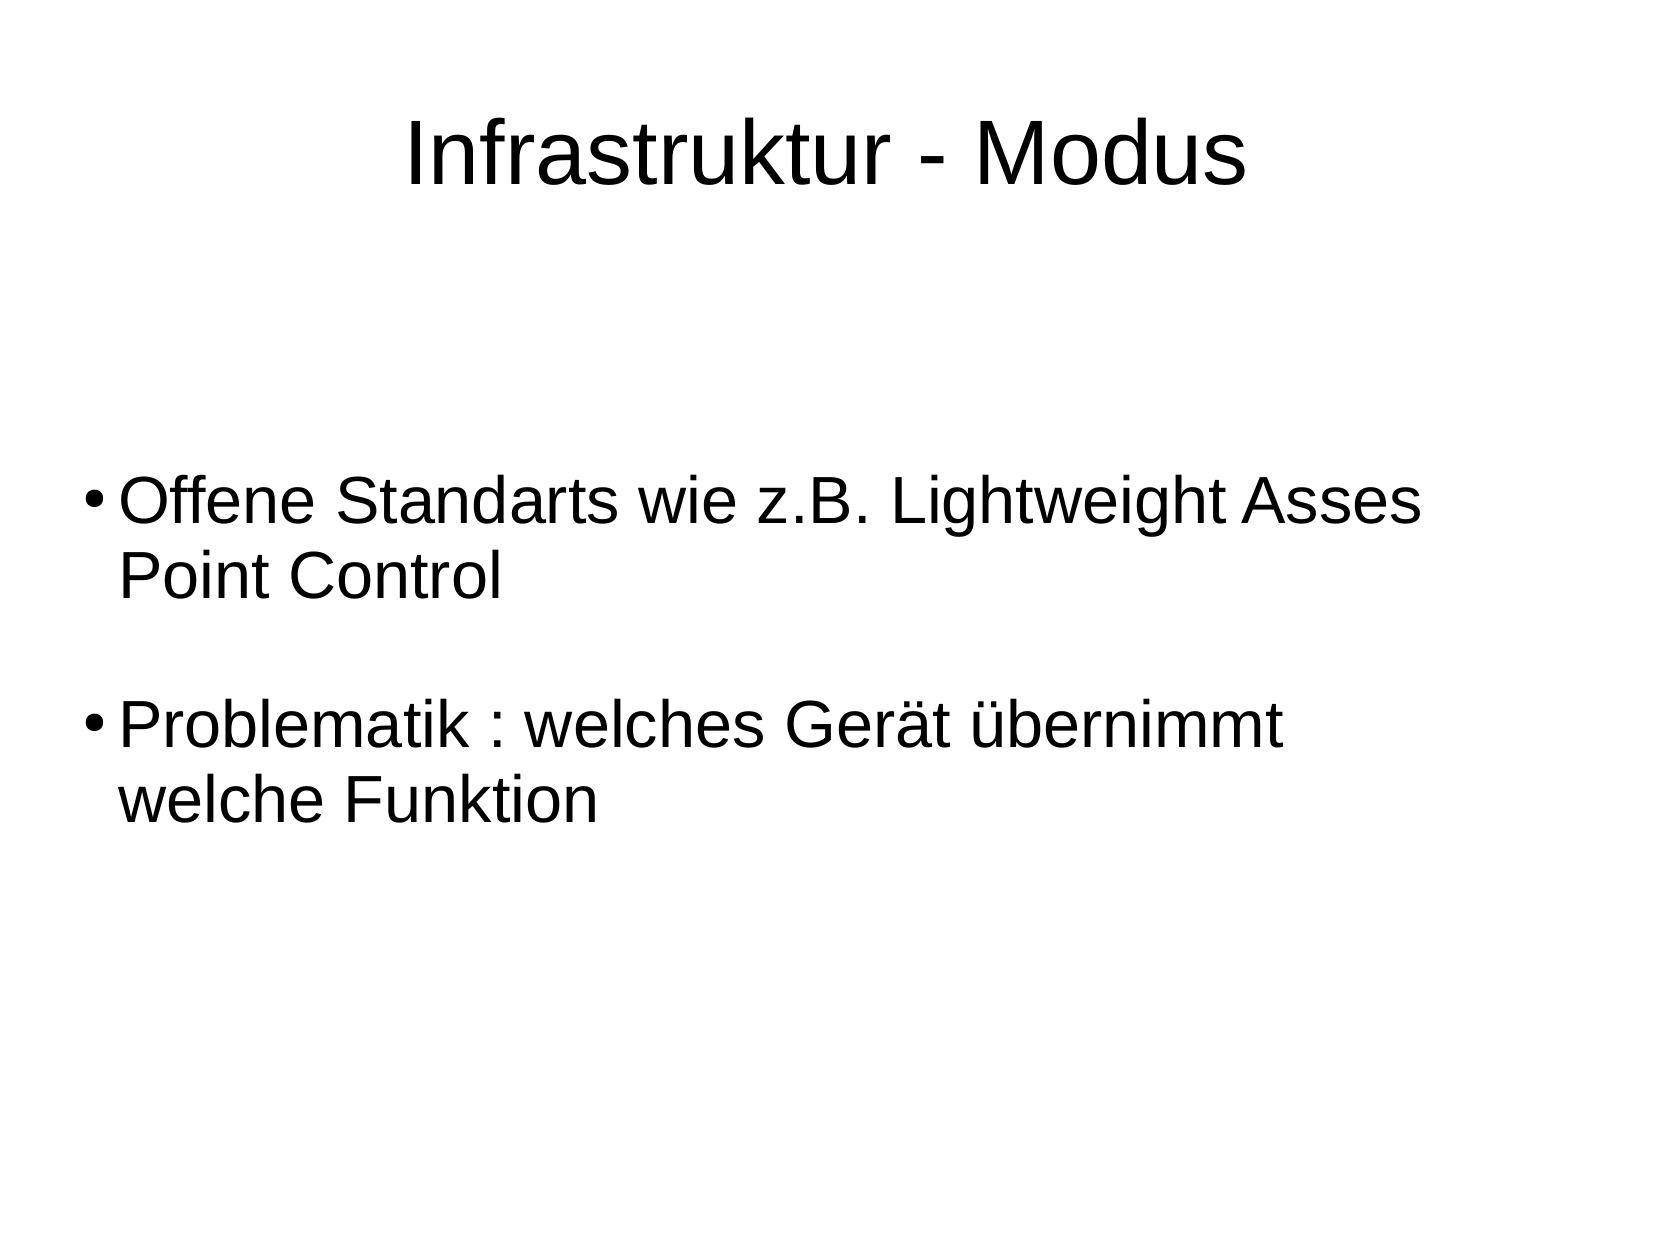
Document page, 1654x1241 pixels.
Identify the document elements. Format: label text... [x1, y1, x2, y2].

subtitle Offene Standarts wie z.B. Lightweight Asses Point Control Problematik : welches Gerät übernimmt welche Funktion [82, 290, 1571, 1010]
title Infrastruktur - Modus [82, 49, 1571, 257]
